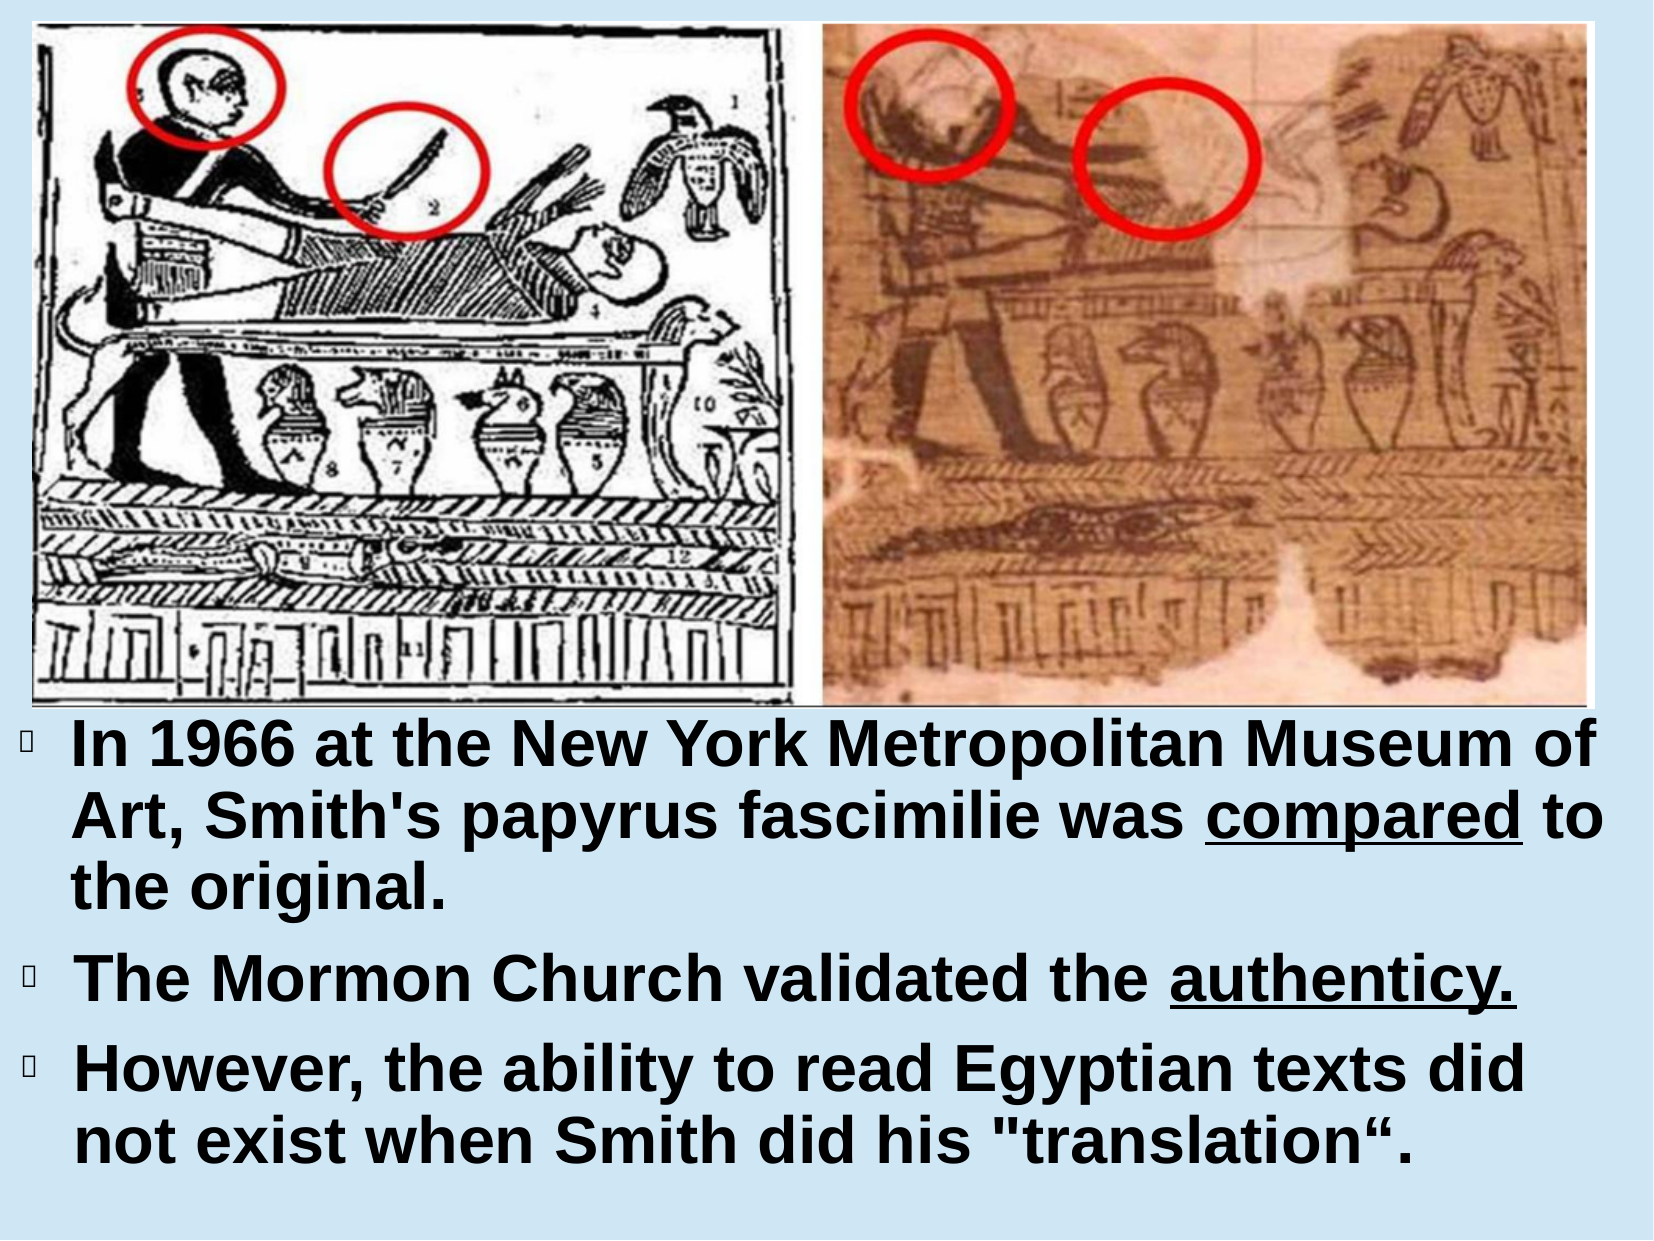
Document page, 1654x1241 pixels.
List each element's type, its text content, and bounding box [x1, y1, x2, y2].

picture [32, 21, 1595, 709]
list However, the ability to read Egyptian texts did not exist when Smith did his "translation“. [2, 1034, 1624, 1191]
list The Mormon Church validated the authenticy. [2, 943, 1624, 1017]
list In 1966 at the New York Metropolitan Museum of Art, Smith's papyrus fascimilie was compared to the original. [0, 708, 1622, 939]
